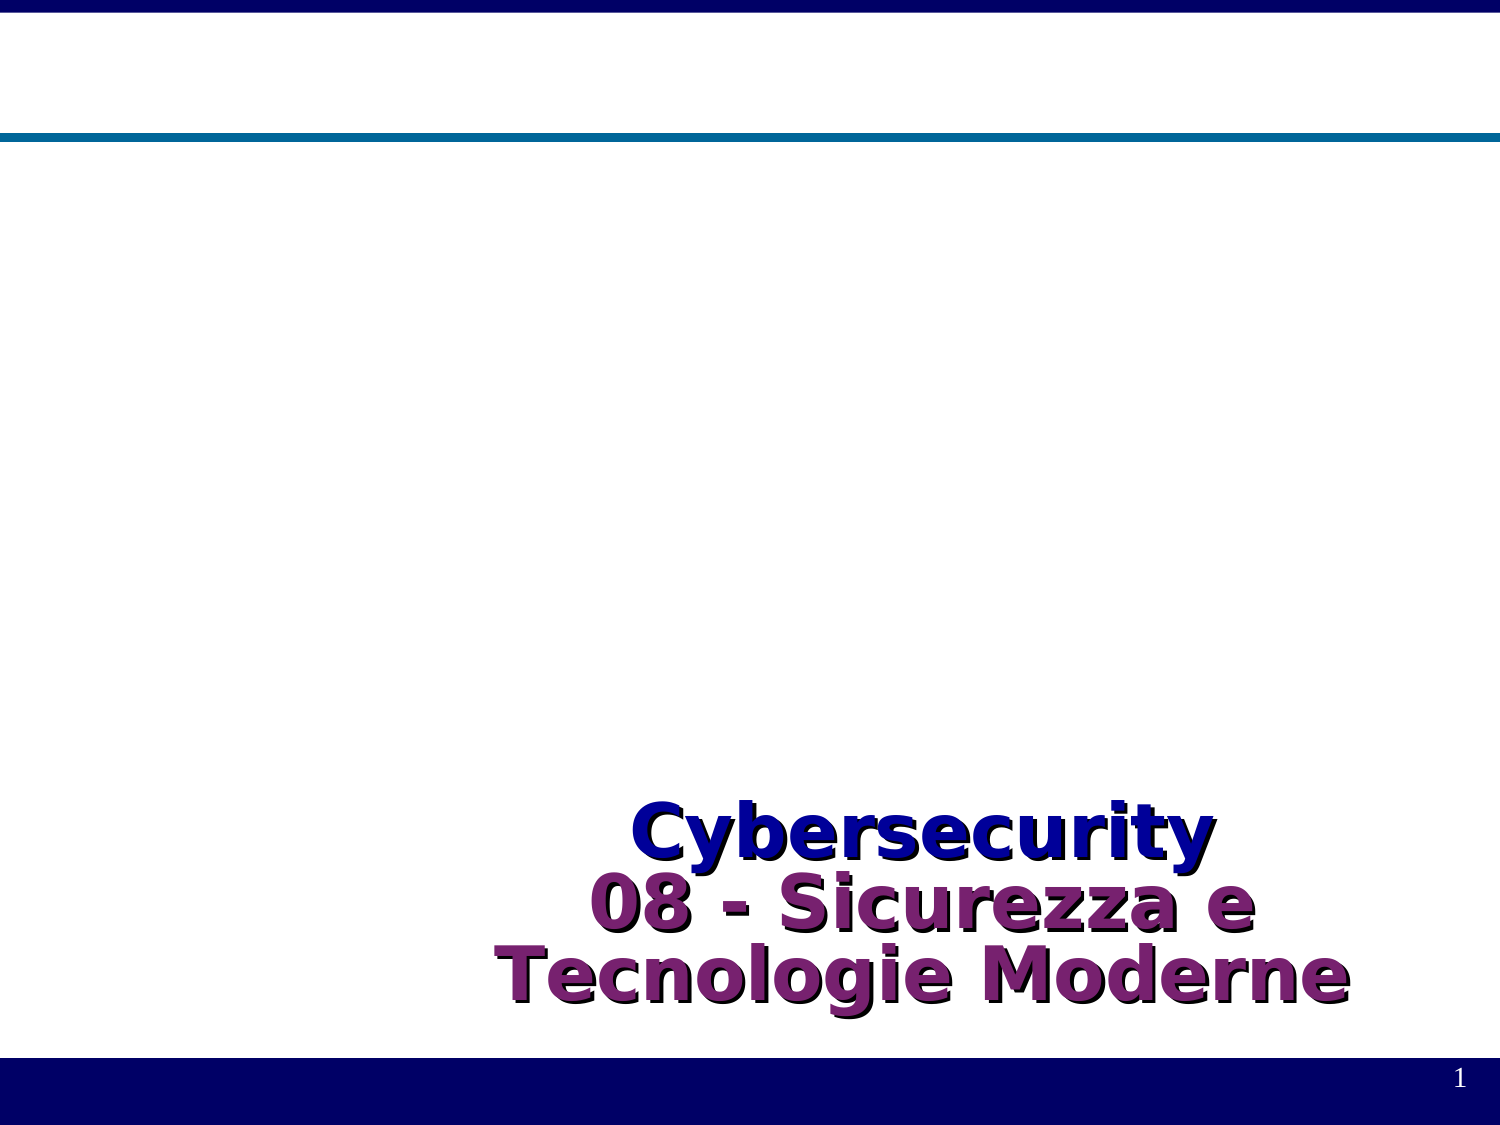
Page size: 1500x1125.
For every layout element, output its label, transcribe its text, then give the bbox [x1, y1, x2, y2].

text_box Cybersecurity 08 - Sicurezza e Tecnologie Moderne [360, 792, 1486, 1125]
